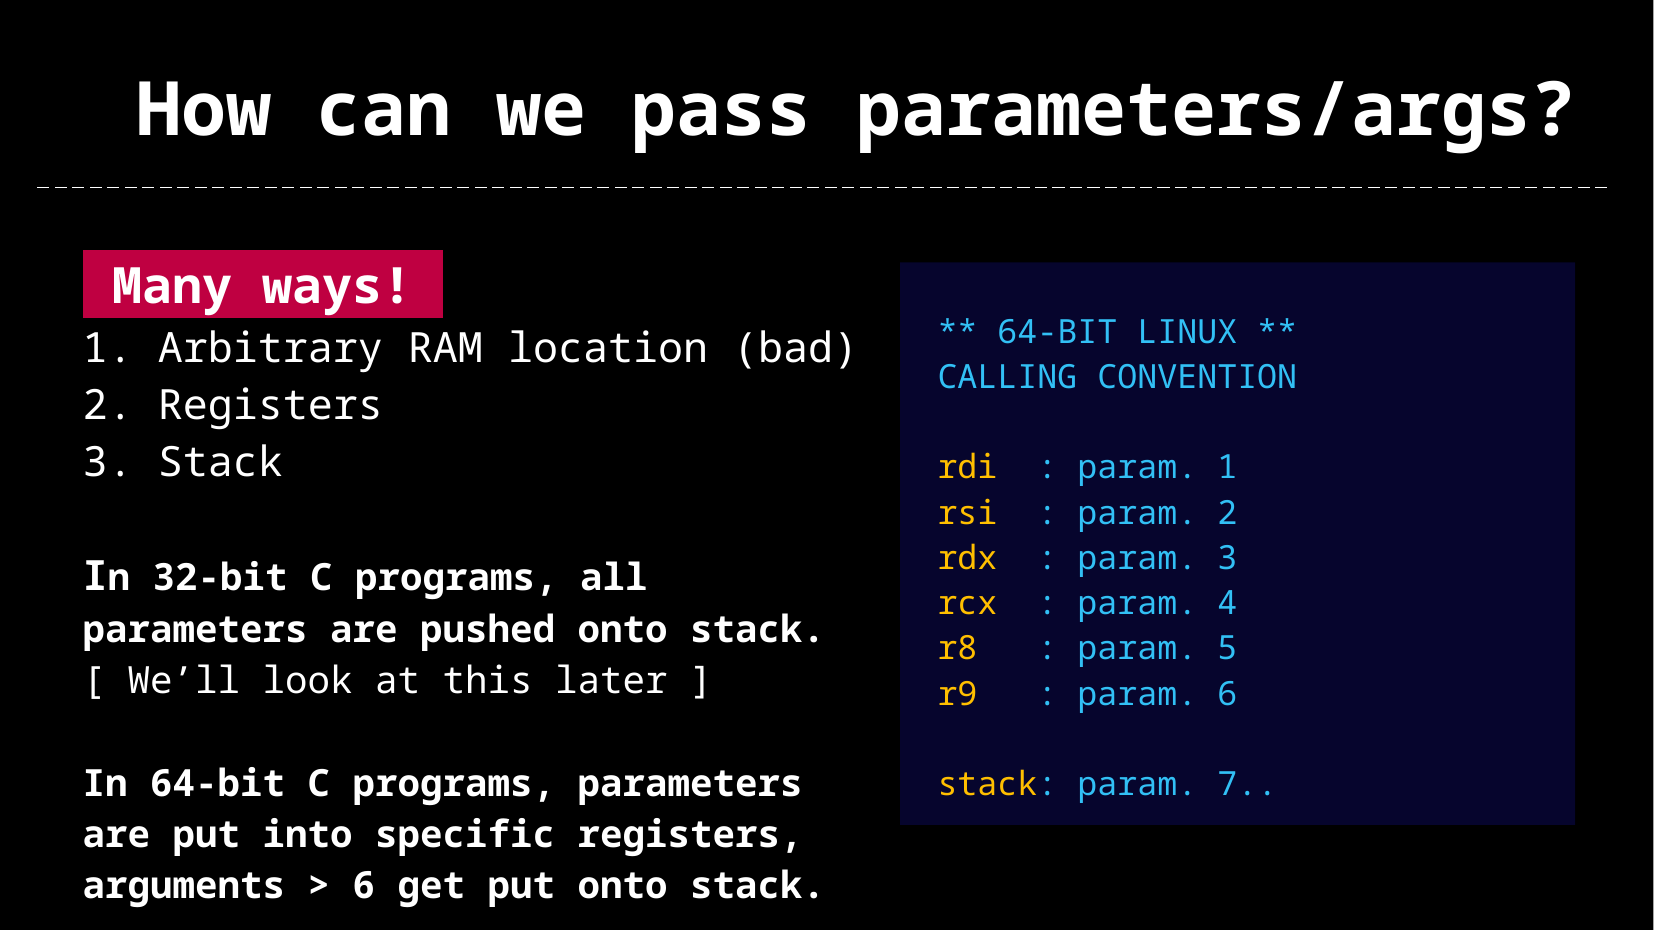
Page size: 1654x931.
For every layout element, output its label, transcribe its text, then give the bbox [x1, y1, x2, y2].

subtitle ** 64-BIT LINUX ** CALLING CONVENTION rdi : param. 1 rsi : param. 2 rdx : param. 3 rcx : param. 4 r8 : param. 5 r9 : param. 6 stack: param. 7.. [937, 262, 1538, 802]
text_box [900, 262, 1576, 825]
title How can we pass parameters/args? [112, 24, 1601, 188]
text_box Many ways! 1. Arbitrary RAM location (bad) 2. Registers 3. Stack In 32-bit C programs, all parameters are pushed onto stack. [ We’ll look at this later ] In 64-bit C programs, parameters are put into specific registers, arguments > 6 get put onto stack. [82, 249, 863, 865]
